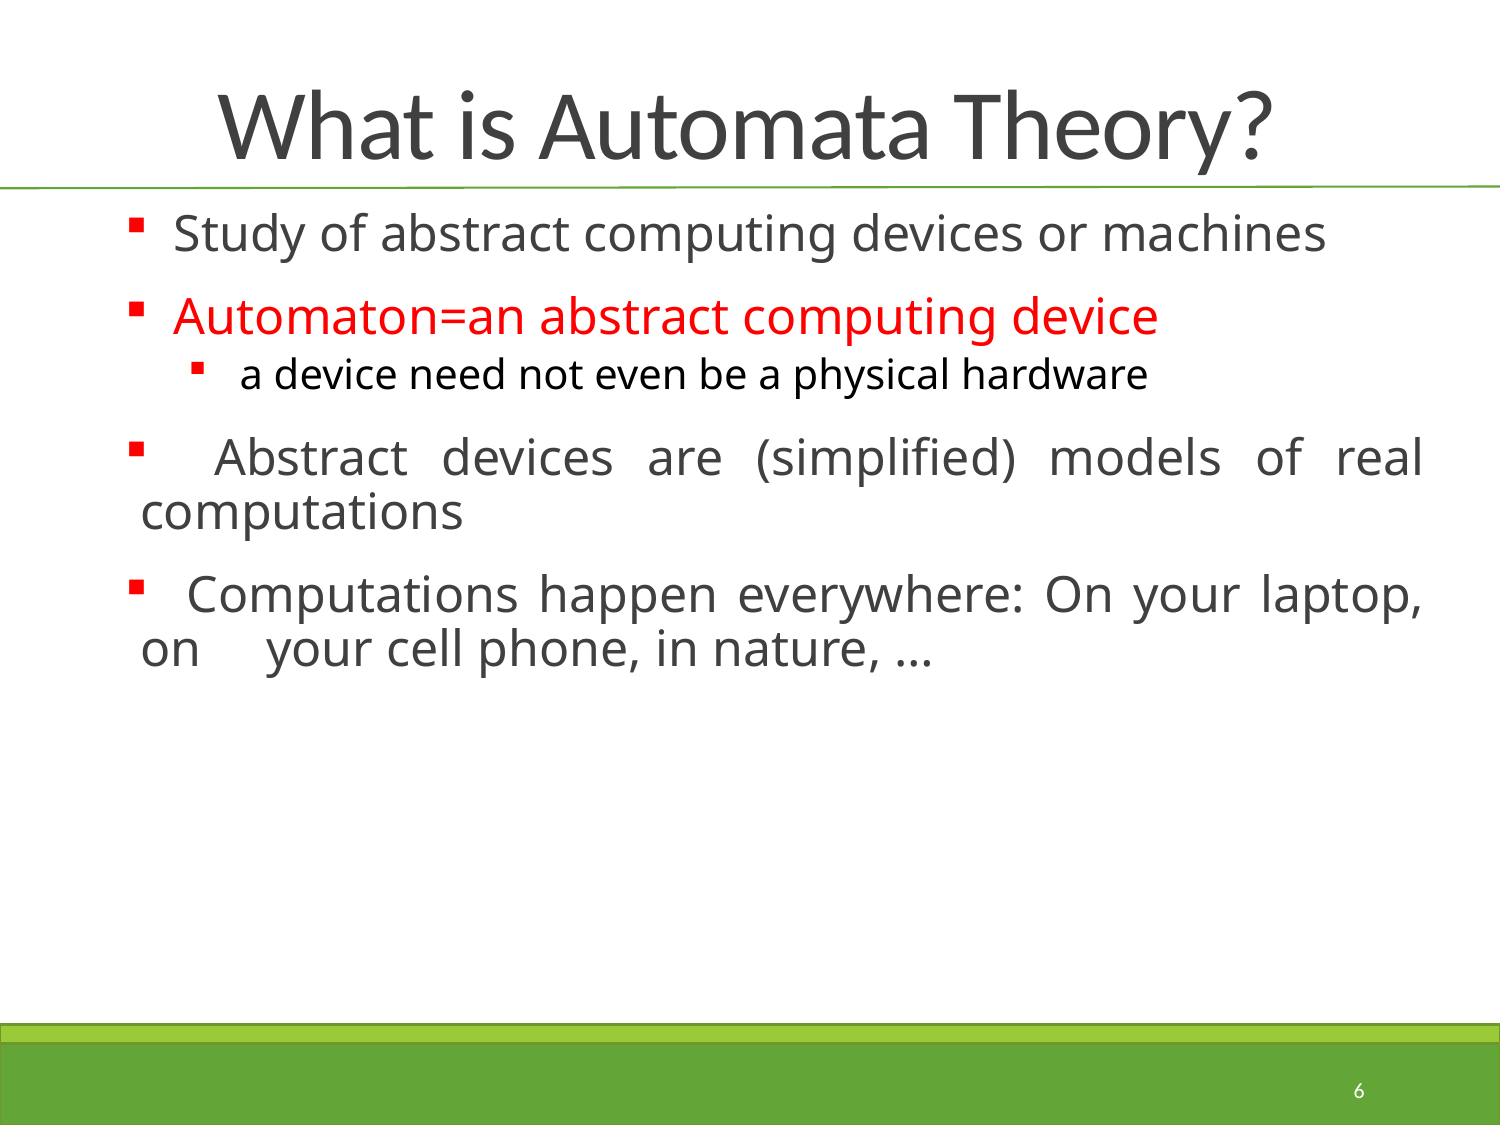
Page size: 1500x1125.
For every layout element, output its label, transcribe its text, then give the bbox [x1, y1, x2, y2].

list Study of abstract computing devices or machines Automaton=an abstract computing device a device need not even be a physical hardware Abstract devices are (simplified) models of real computations Computations happen everywhere: On your laptop, on your cell phone, in nature, … [125, 200, 1425, 1000]
title What is Automata Theory? [72, 37, 1423, 188]
